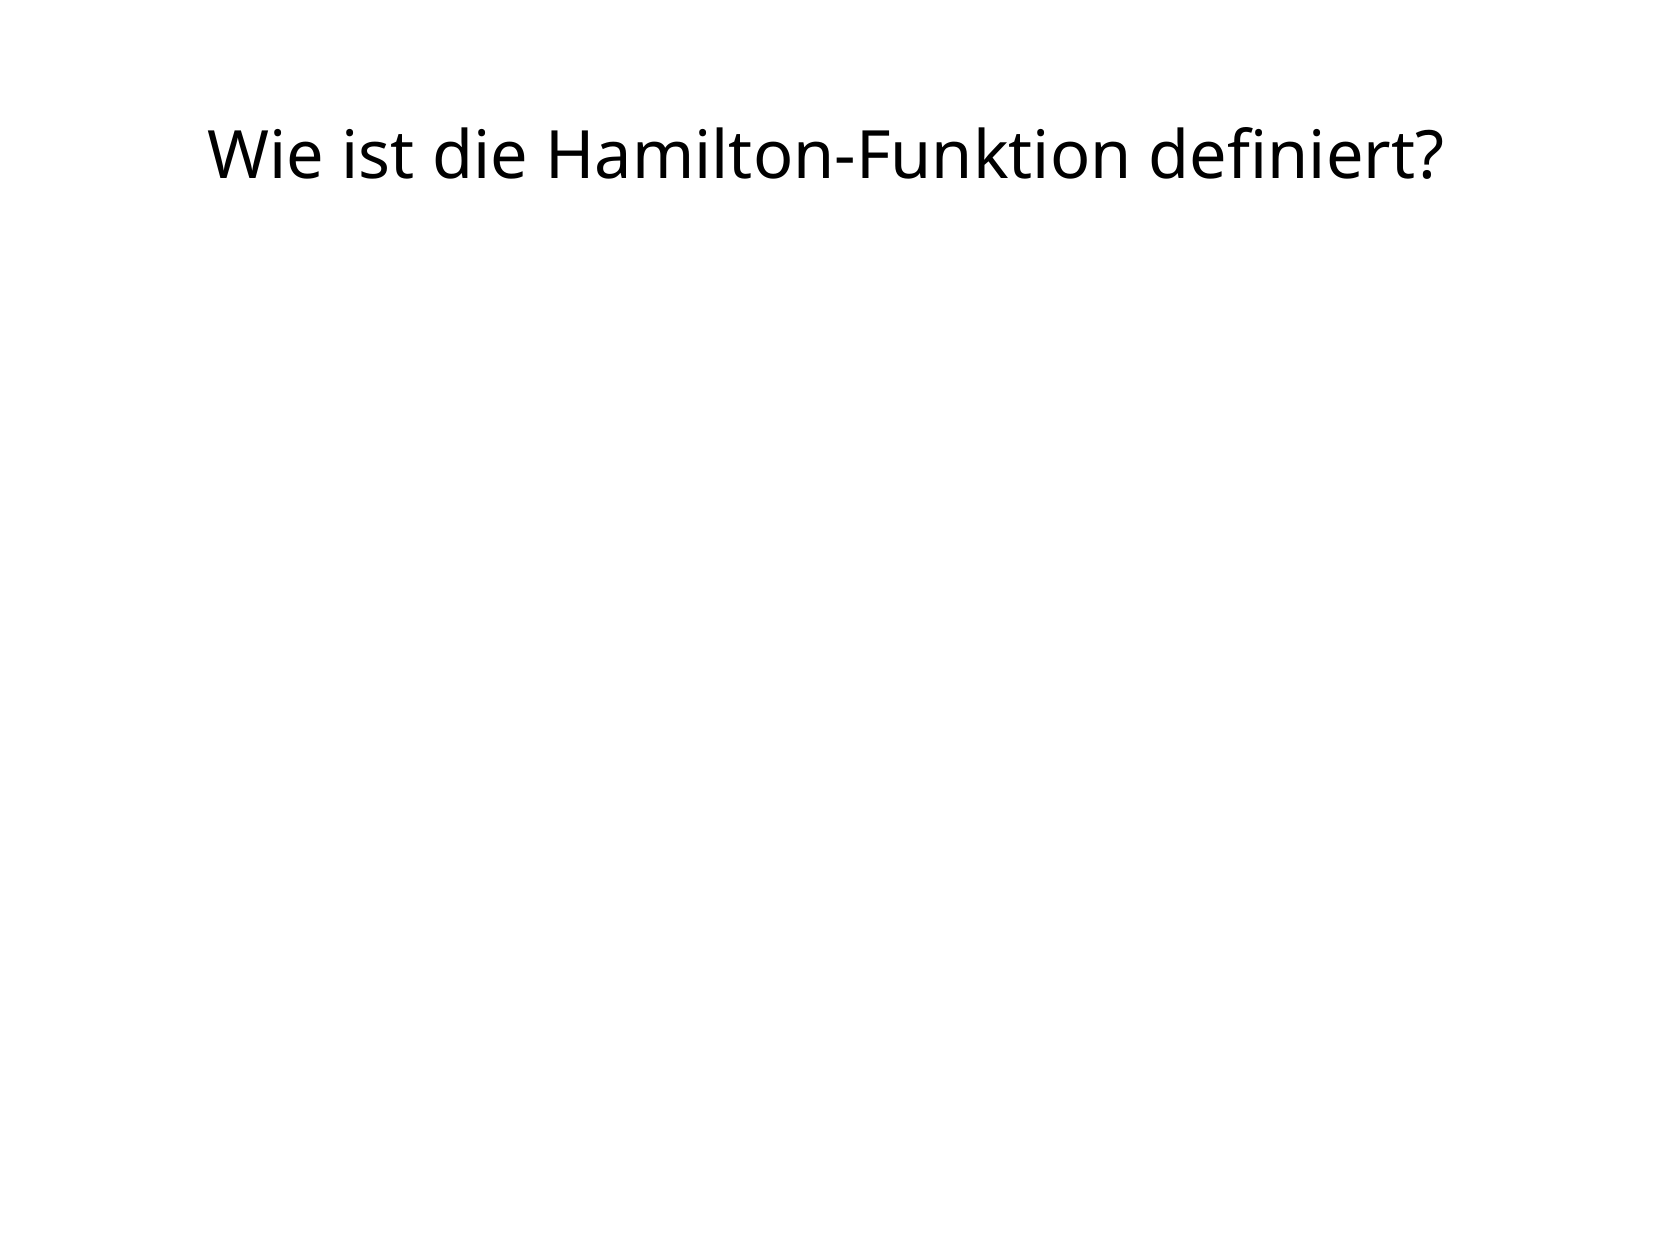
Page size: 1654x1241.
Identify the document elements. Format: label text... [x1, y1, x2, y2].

title Wie ist die Hamilton-Funktion definiert? [82, 49, 1571, 257]
